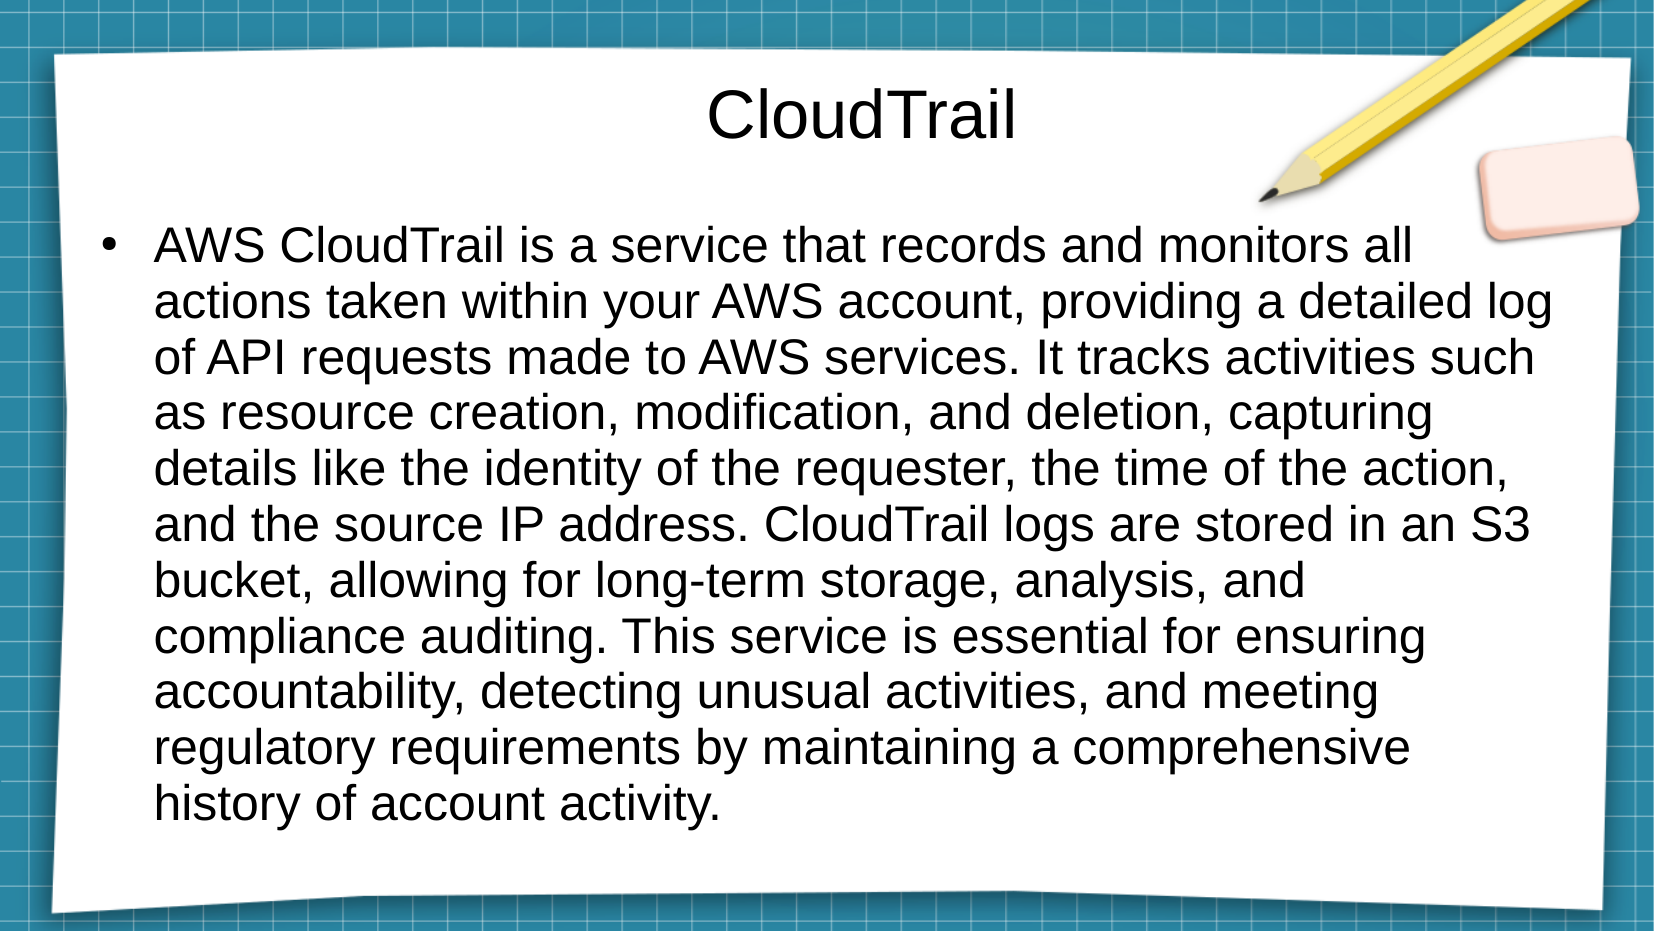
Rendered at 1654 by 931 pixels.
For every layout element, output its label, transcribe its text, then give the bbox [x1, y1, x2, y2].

list AWS CloudTrail is a service that records and monitors all actions taken within your AWS account, providing a detailed log of API requests made to AWS services. It tracks activities such as resource creation, modification, and deletion, capturing details like the identity of the requester, the time of the action, and the source IP address. CloudTrail logs are stored in an S3 bucket, allowing for long-term storage, analysis, and compliance auditing. This service is essential for ensuring accountability, detecting unusual activities, and meeting regulatory requirements by maintaining a comprehensive history of account activity. [82, 217, 1571, 863]
picture [0, 0, 1654, 931]
title CloudTrail [82, 37, 1571, 193]
